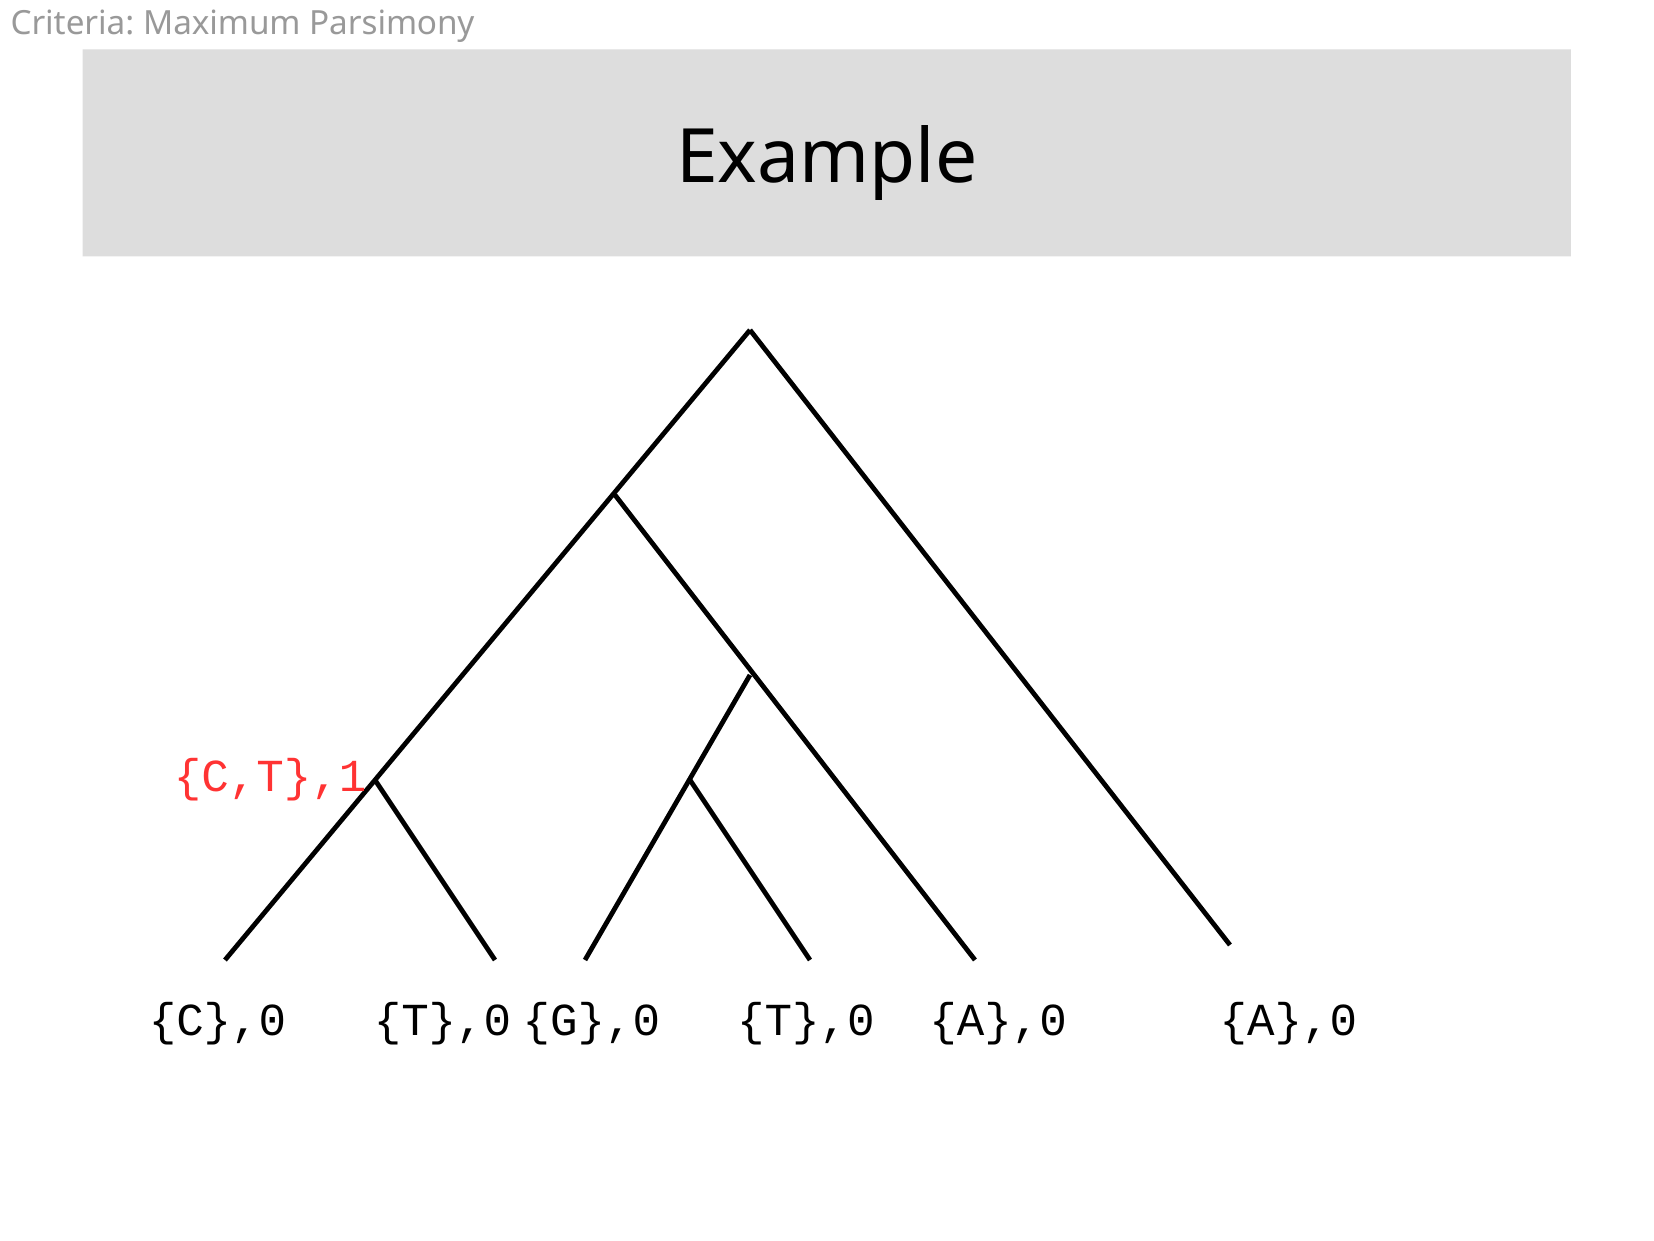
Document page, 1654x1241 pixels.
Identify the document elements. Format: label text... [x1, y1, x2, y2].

text_box {A},0 [1204, 990, 1396, 1051]
text_box Criteria: Maximum Parsimony [10, 0, 513, 73]
text_box {T},0 [359, 990, 507, 1051]
title Example [82, 49, 1571, 257]
text_box {C,T},1 [159, 745, 383, 811]
text_box {T},0 [722, 990, 902, 1051]
text_box {G},0 [507, 990, 688, 1051]
text_box {C},0 [134, 990, 330, 1066]
text_box {A},0 [914, 990, 1095, 1051]
